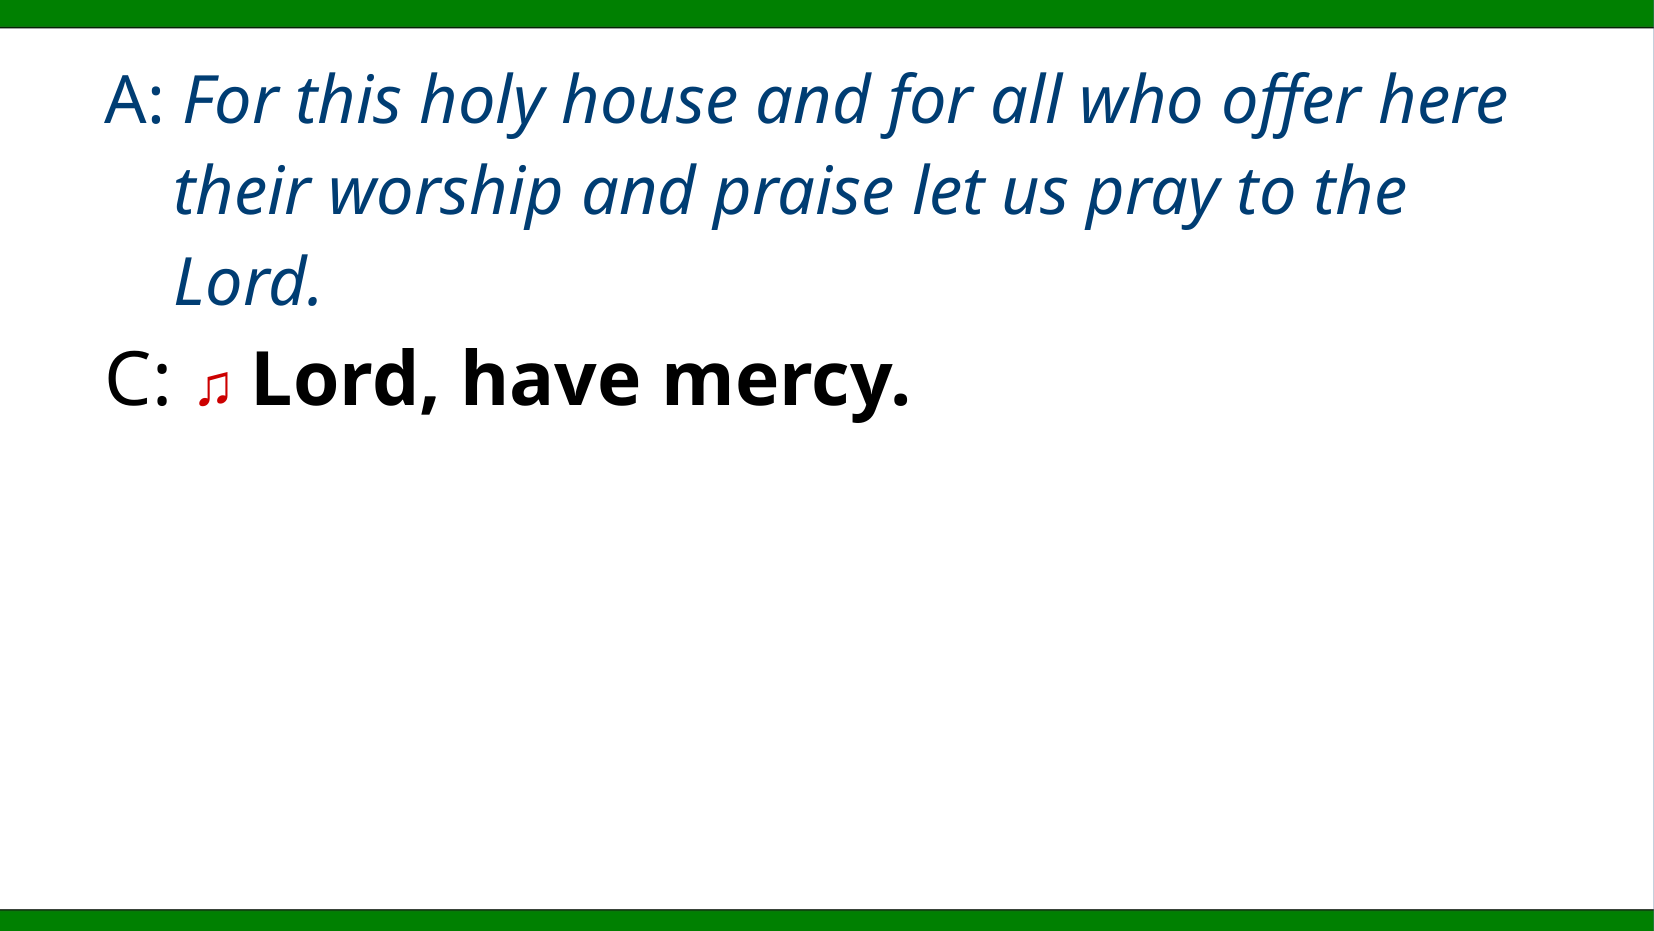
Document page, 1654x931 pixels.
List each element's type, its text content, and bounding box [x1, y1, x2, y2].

picture [0, 0, 1654, 931]
text_box A: For this holy house and for all who offer here their worship and praise let us pray to the Lord. C: ♫ Lord, have mercy. [90, 45, 1576, 426]
